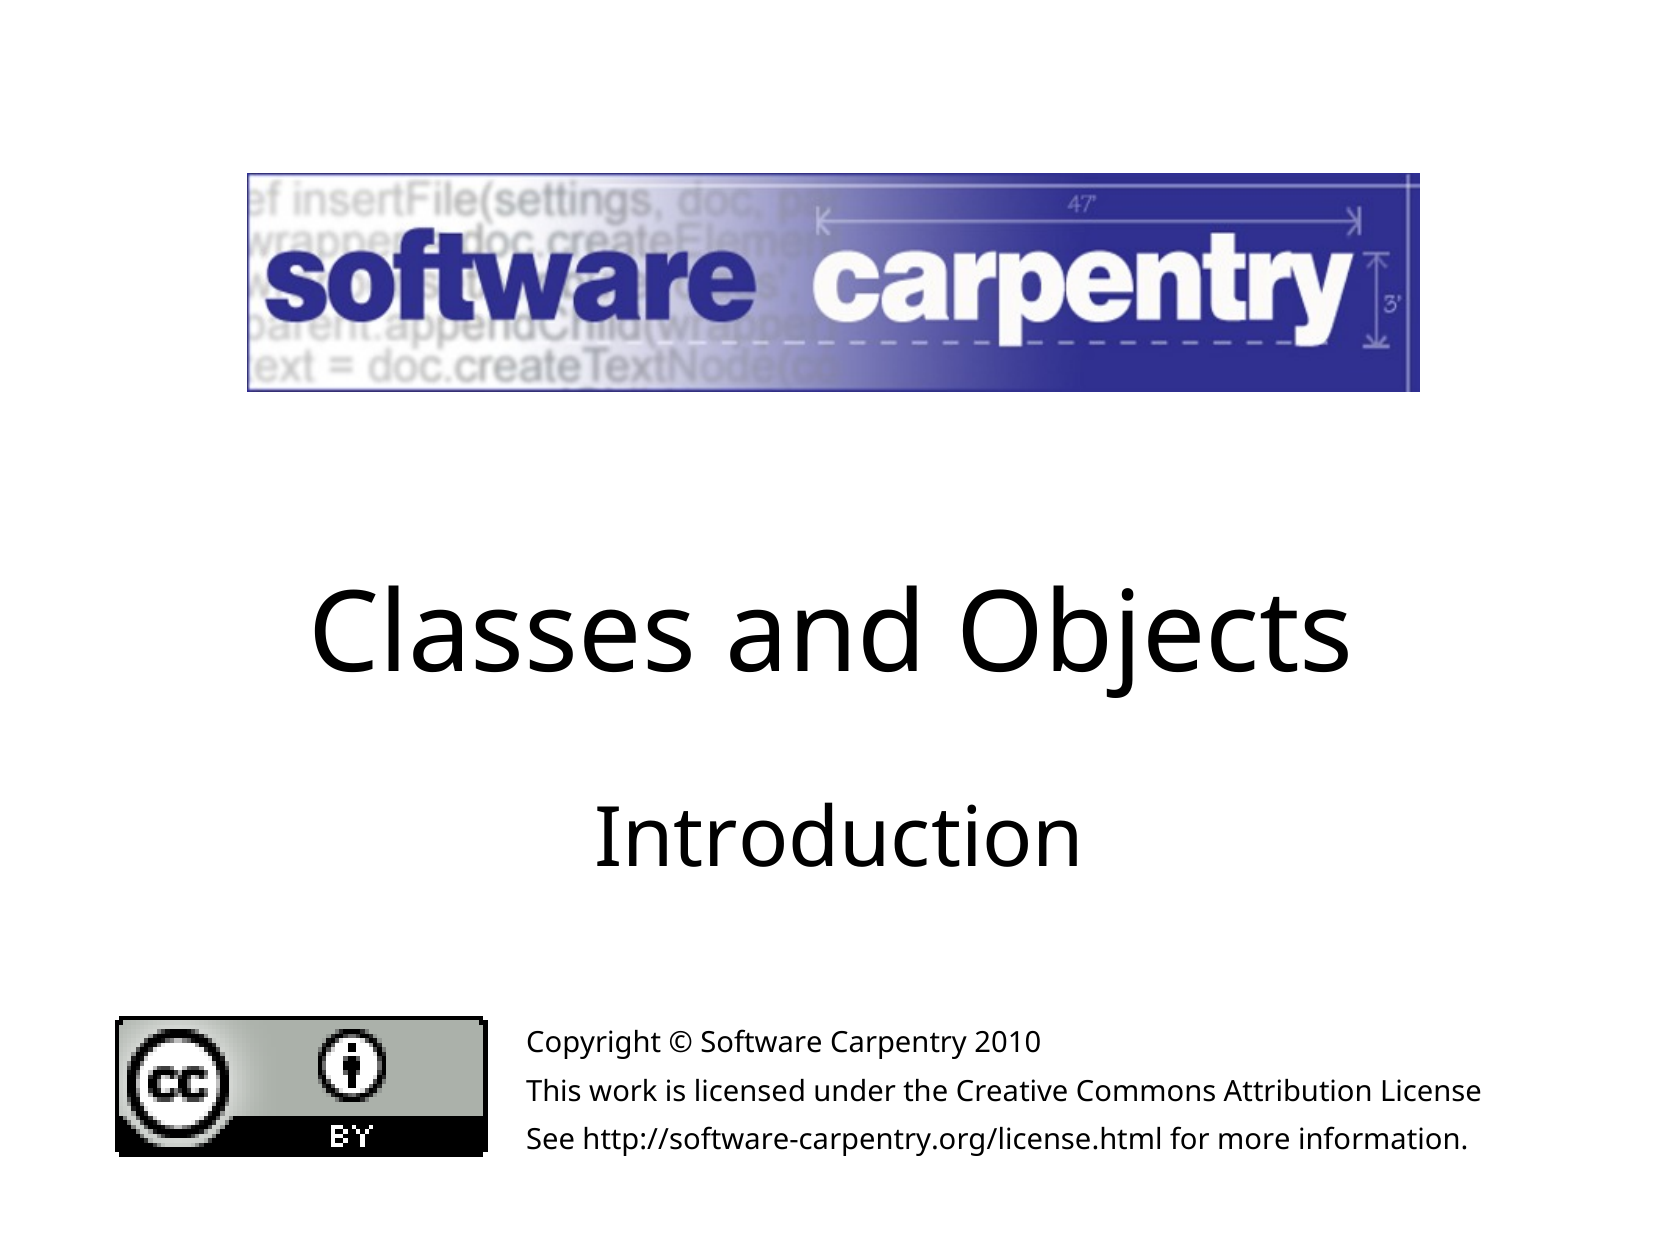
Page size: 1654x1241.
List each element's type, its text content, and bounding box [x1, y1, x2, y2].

picture [115, 1016, 488, 1158]
text_box Copyright © Software Carpentry 2010 This work is licensed under the Creative Commons Attribution License See http://software-carpentry.org/license.html for more information. [511, 1014, 1574, 1164]
picture [247, 173, 1420, 392]
text_box Introduction [188, 773, 1490, 883]
text_box Classes and Objects [245, 549, 1418, 697]
